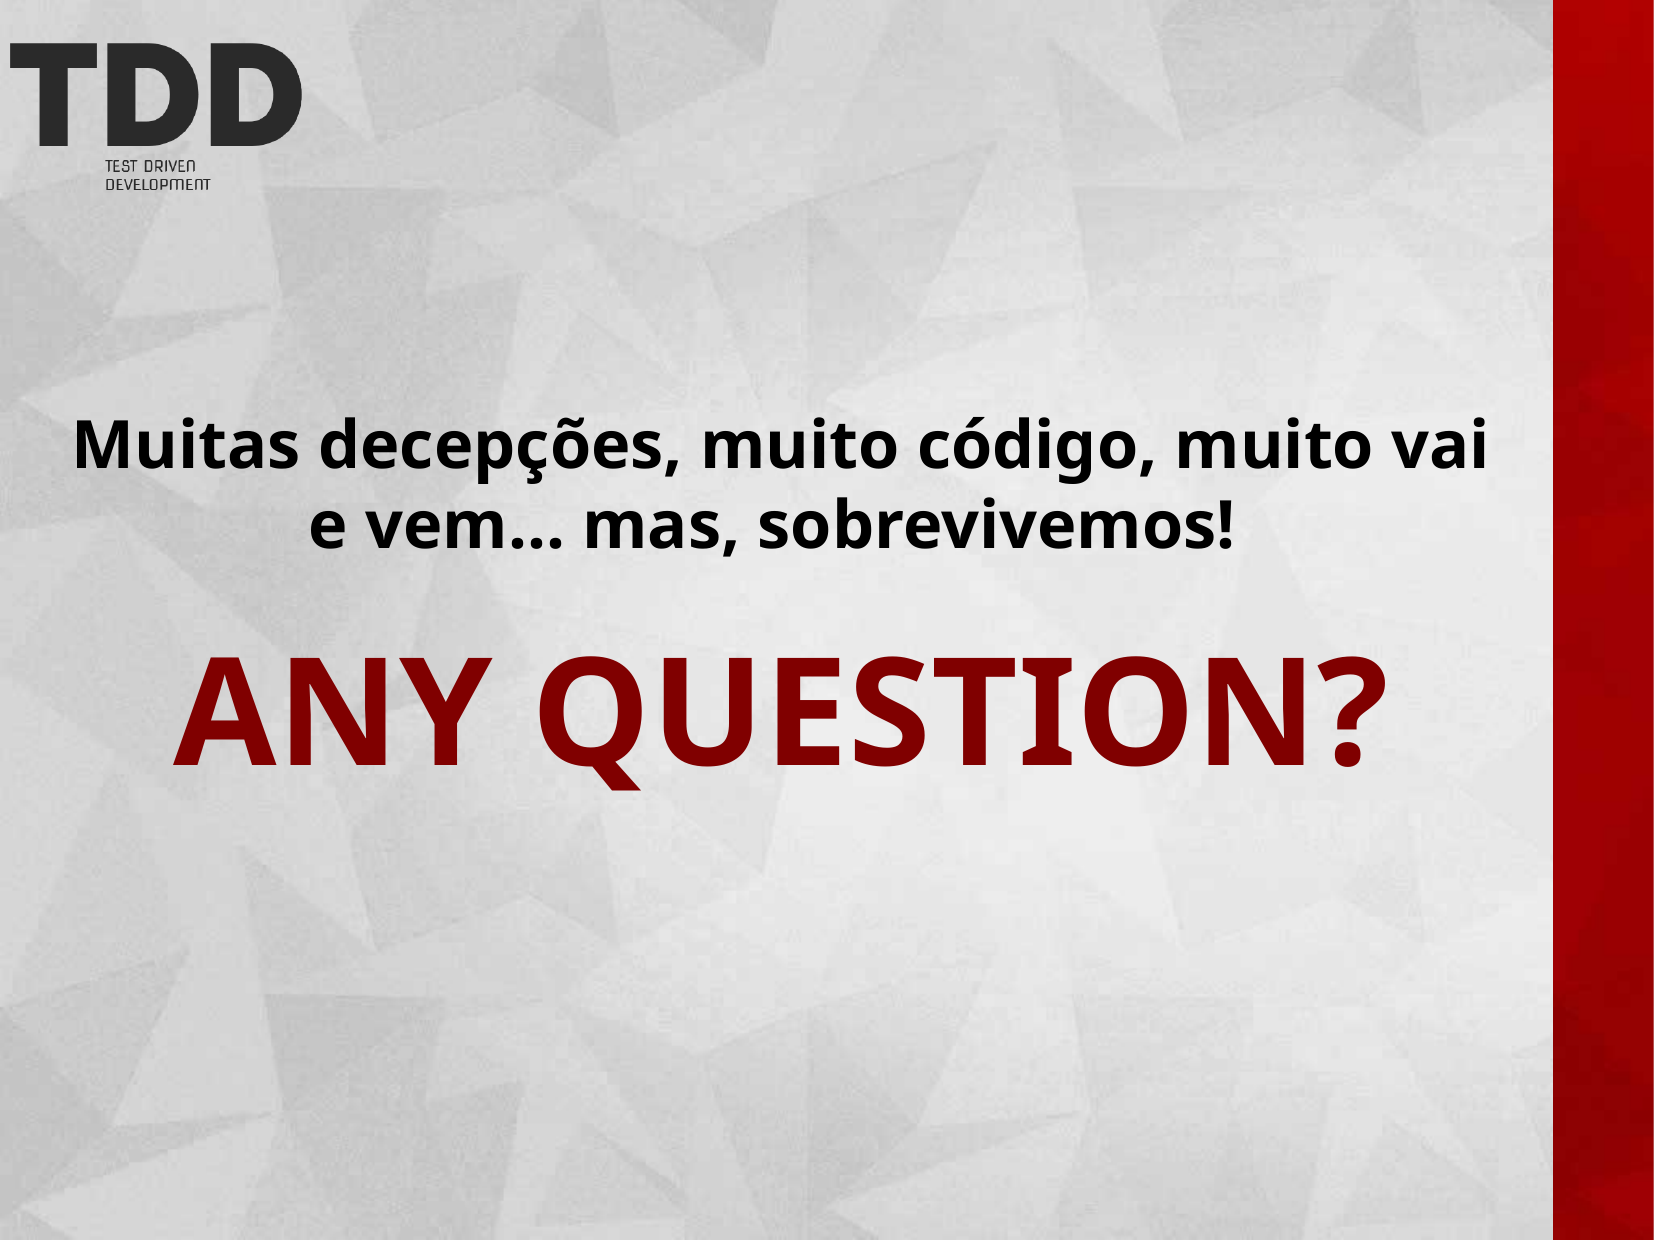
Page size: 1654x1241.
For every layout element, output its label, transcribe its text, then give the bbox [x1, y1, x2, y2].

picture [0, 0, 1654, 1241]
text_box Muitas decepções, muito código, muito vai e vem... mas, sobrevivemos! [55, 394, 1507, 570]
text_box ANY QUESTION? [56, 608, 1508, 804]
